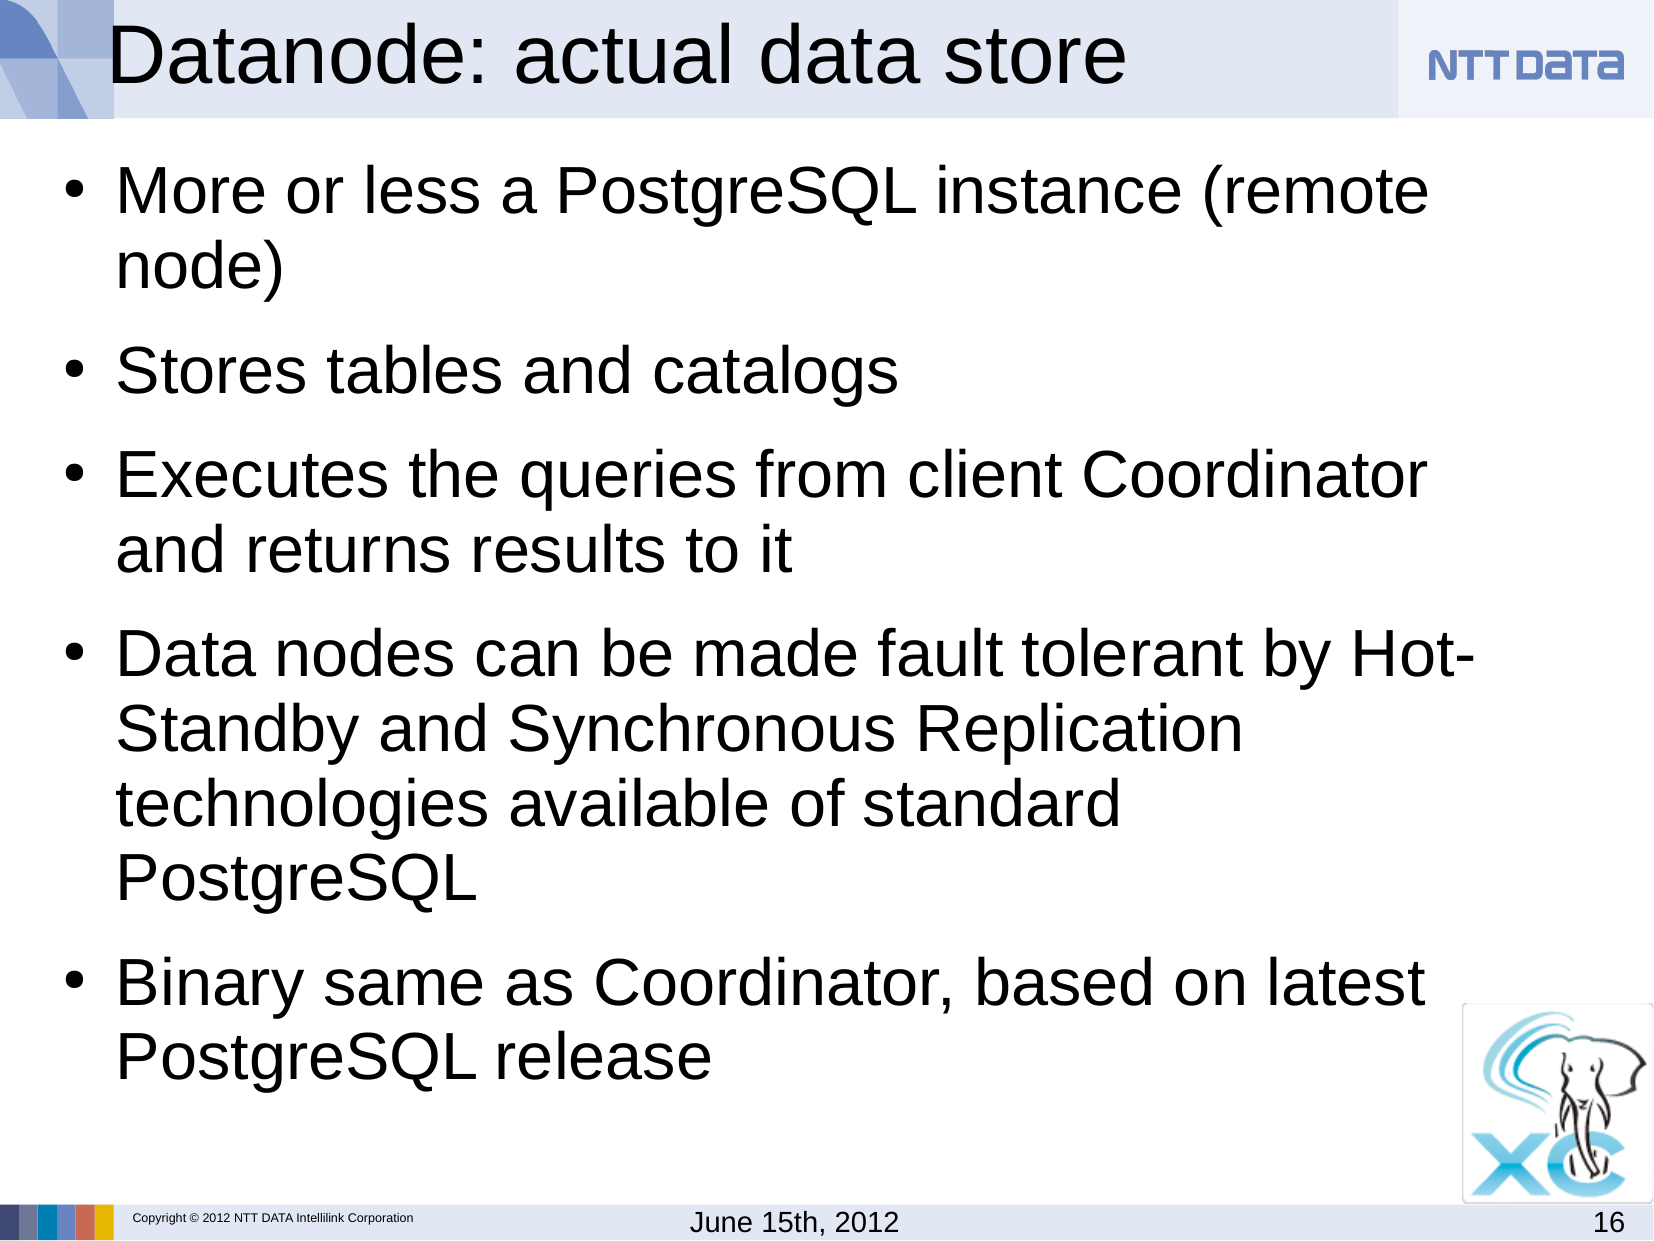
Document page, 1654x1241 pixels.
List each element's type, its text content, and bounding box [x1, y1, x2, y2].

list More or less a PostgreSQL instance (remote node) Stores tables and catalogs Executes the queries from client Coordinator and returns results to it Data nodes can be made fault tolerant by Hot-Standby and Synchronous Replication technologies available of standard PostgreSQL Binary same as Coordinator, based on latest PostgreSQL release [44, 153, 1501, 1182]
picture [1429, 50, 1624, 80]
title Datanode: actual data store [106, 7, 1399, 101]
picture [0, 0, 114, 119]
picture [1462, 1003, 1654, 1204]
